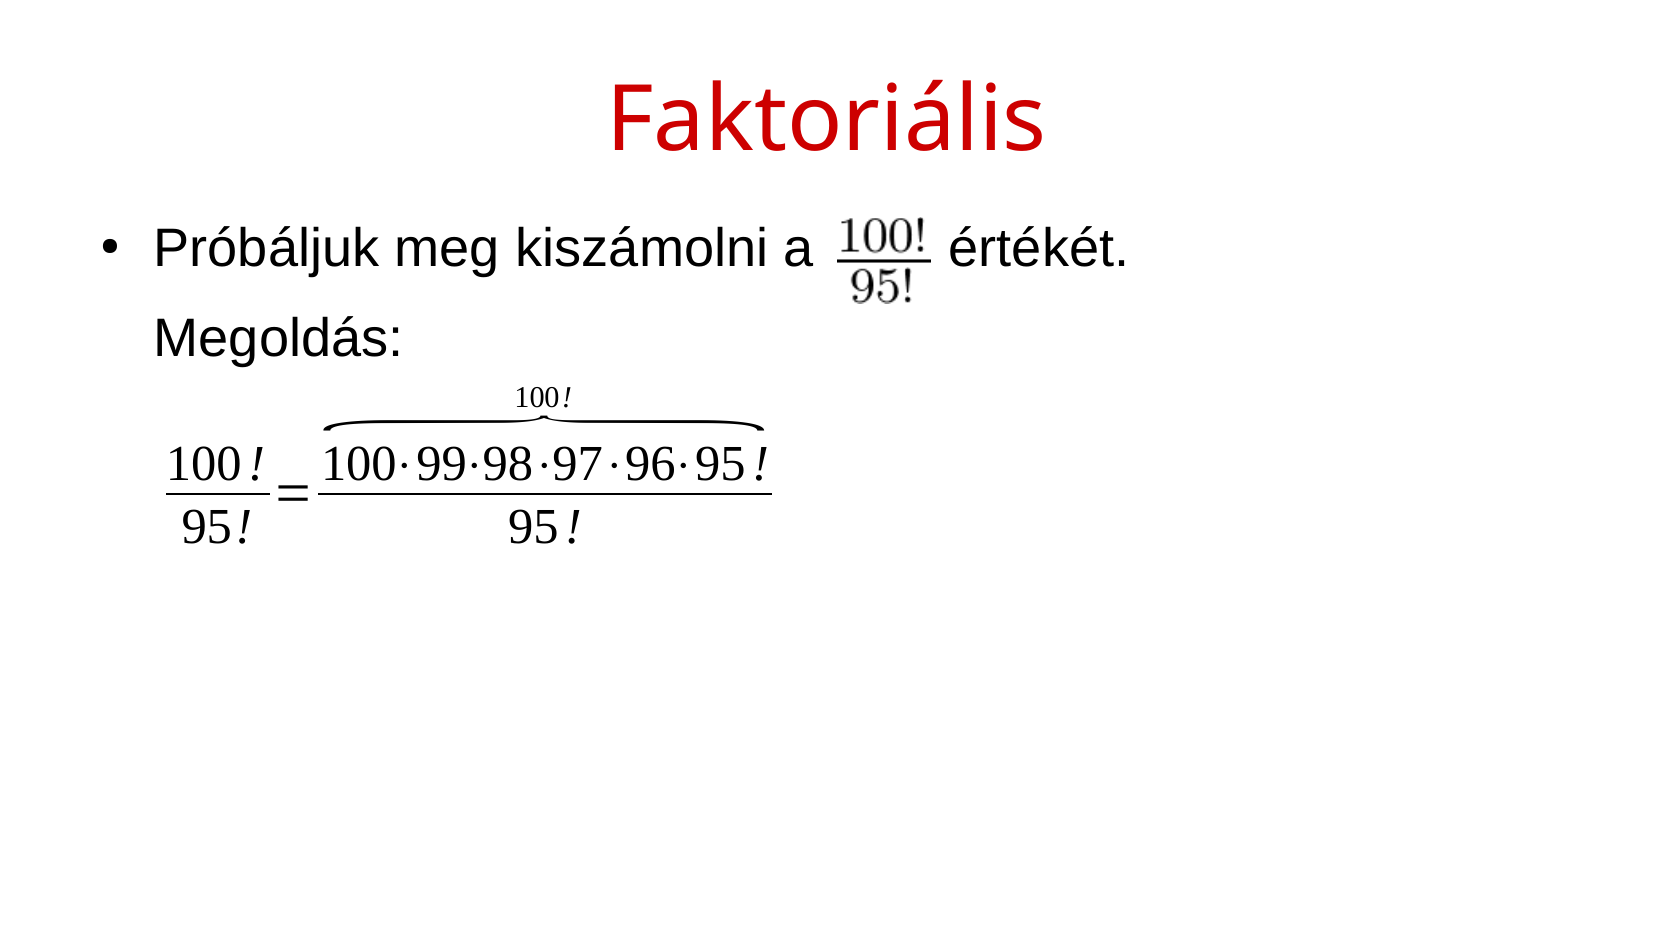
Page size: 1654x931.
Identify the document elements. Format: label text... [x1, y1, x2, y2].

chart [150, 379, 788, 556]
title Faktoriális [82, 37, 1571, 193]
picture [837, 217, 931, 304]
list Próbáljuk meg kiszámolni a értékét. Megoldás: [82, 217, 1571, 758]
